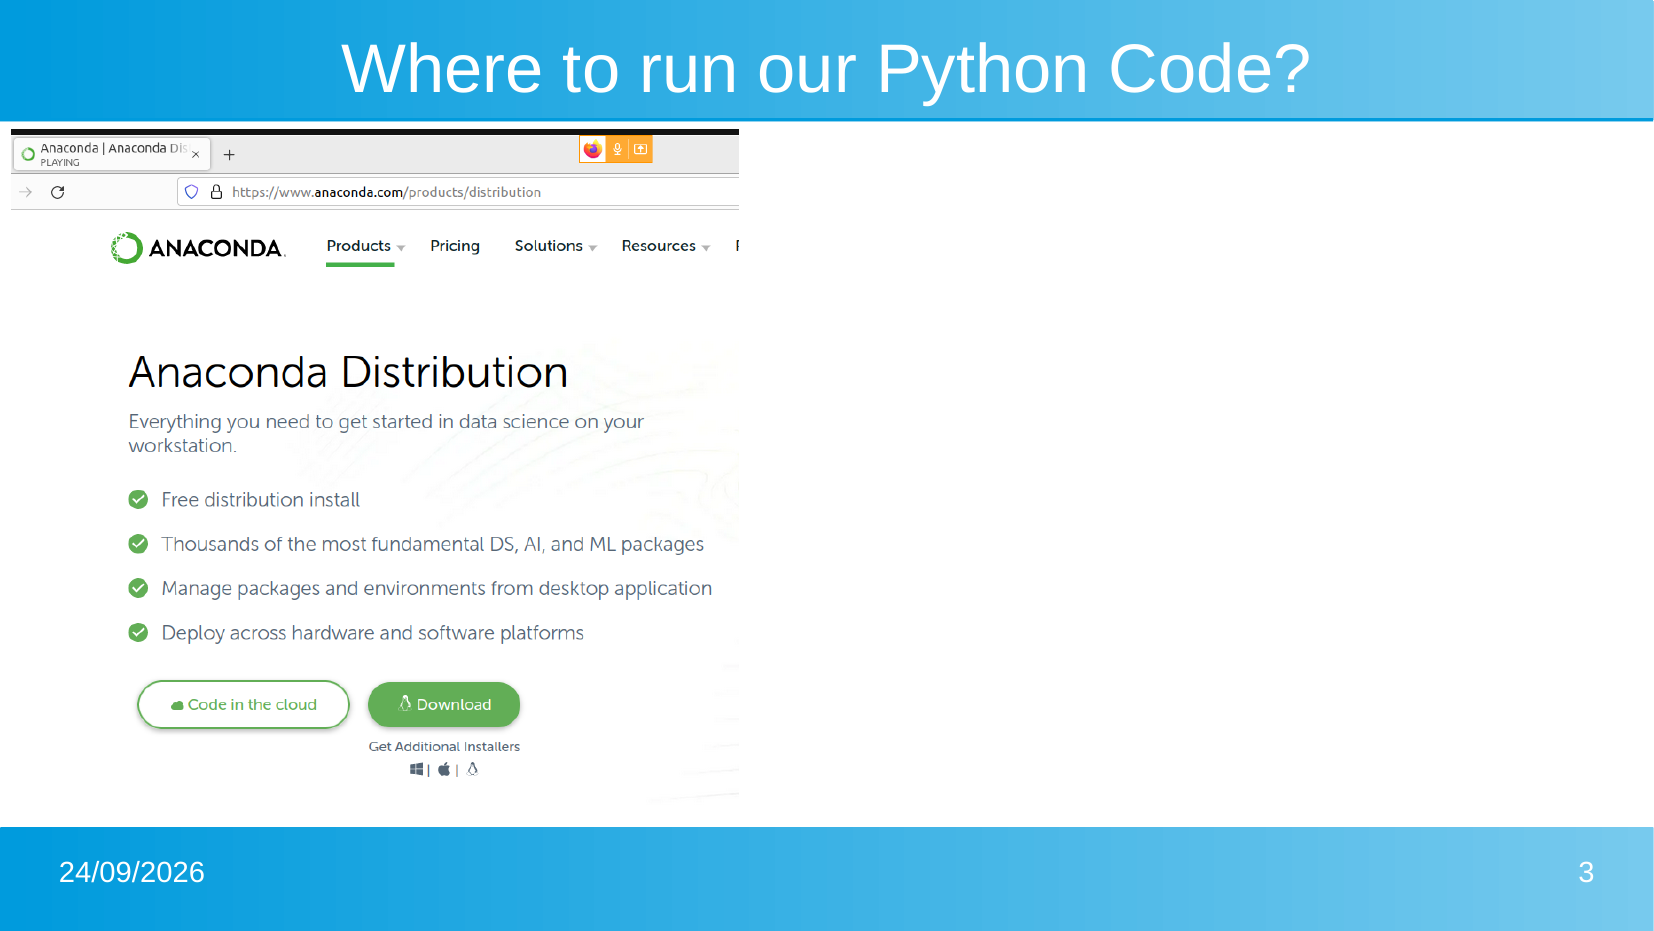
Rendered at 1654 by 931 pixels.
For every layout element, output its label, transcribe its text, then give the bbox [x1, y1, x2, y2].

title Where to run our Python Code? [59, 29, 1595, 108]
picture [11, 129, 739, 805]
